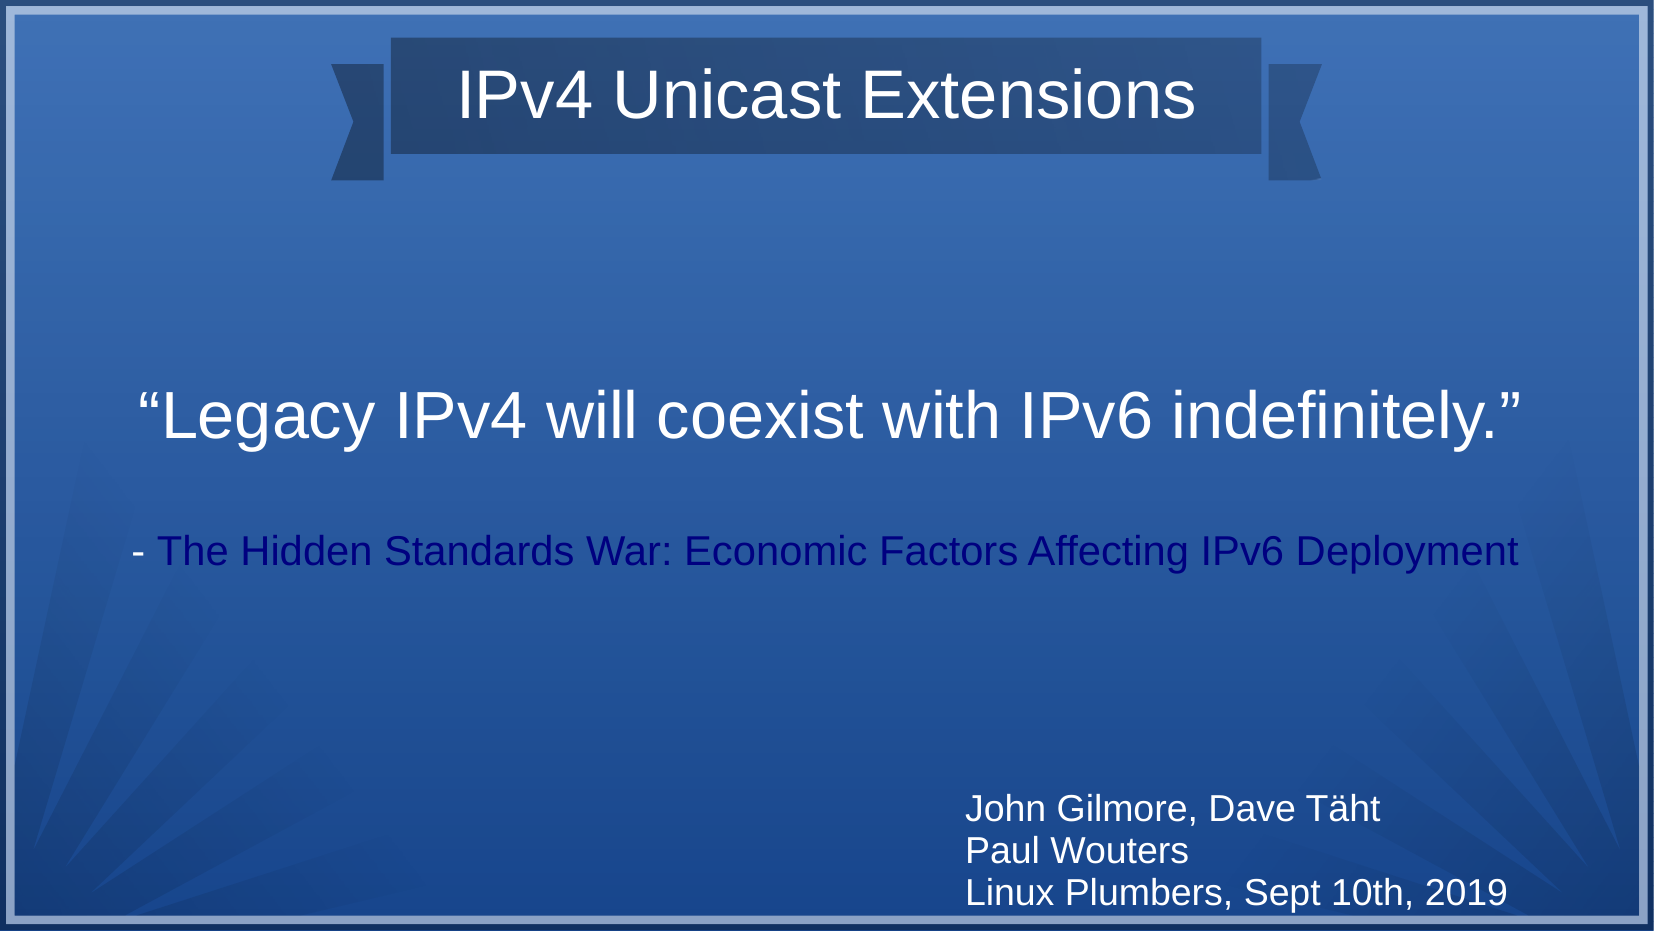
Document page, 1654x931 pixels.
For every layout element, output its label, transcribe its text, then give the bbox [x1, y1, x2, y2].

title IPv4 Unicast Extensions [389, 35, 1264, 154]
subtitle “Legacy IPv4 will coexist with IPv6 indefinitely.” - The Hidden Standards War: Economic Factors Affecting IPv6 Deployment [86, 165, 1576, 788]
text_box John Gilmore, Dave Täht Paul Wouters Linux Plumbers, Sept 10th, 2019 [915, 780, 1654, 921]
